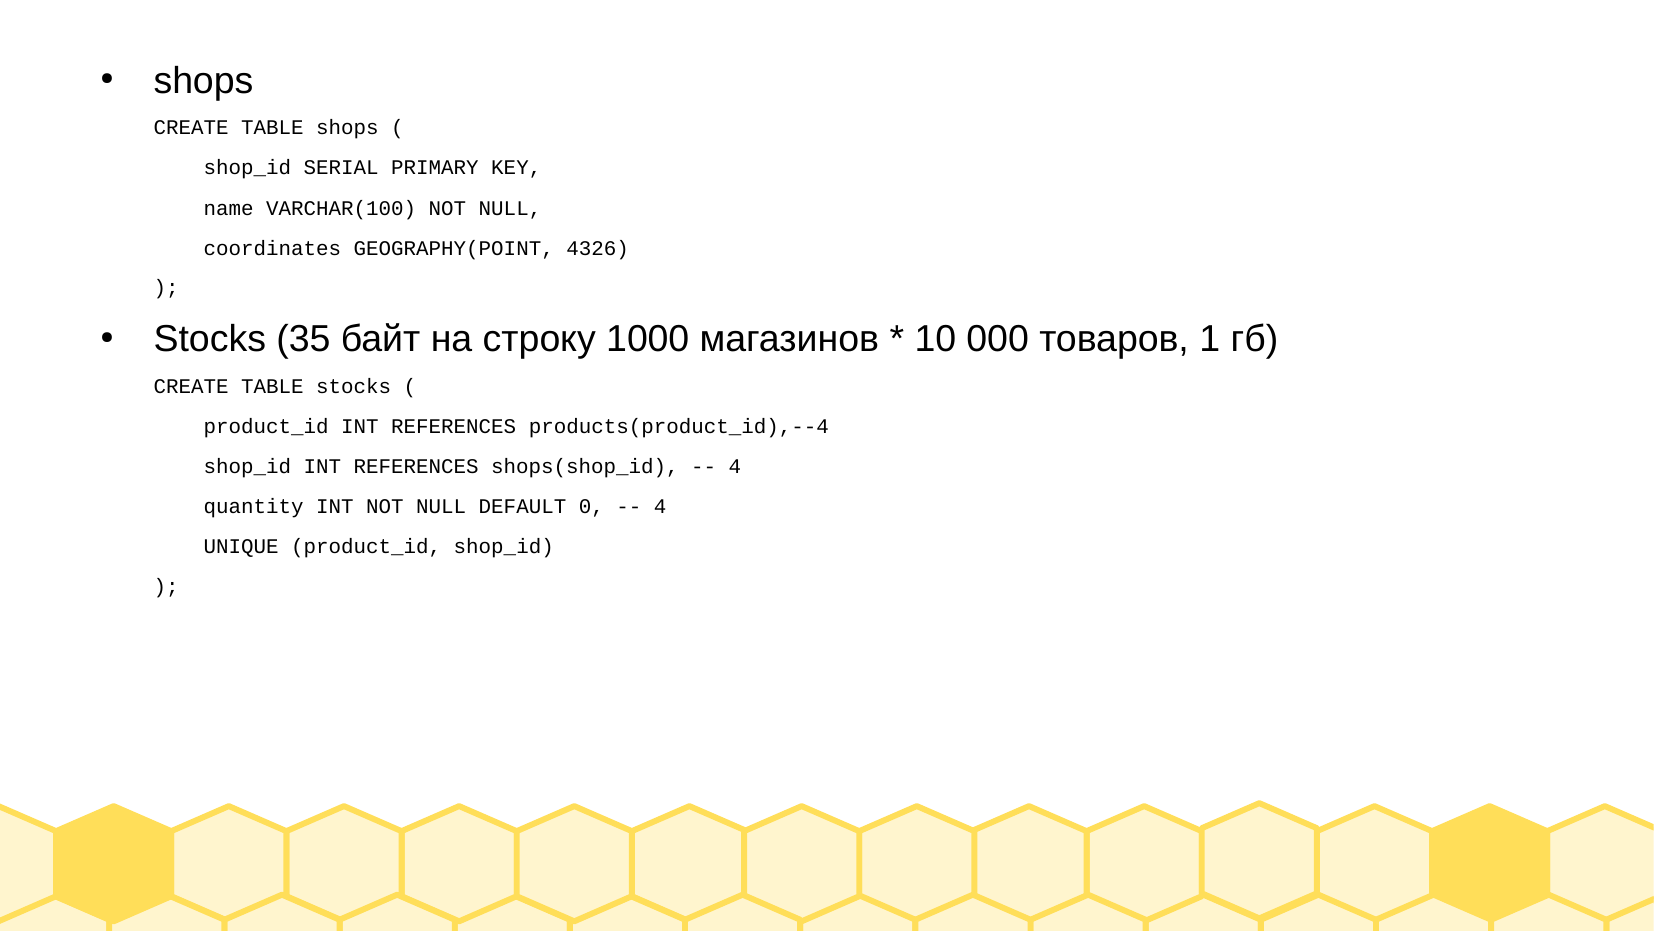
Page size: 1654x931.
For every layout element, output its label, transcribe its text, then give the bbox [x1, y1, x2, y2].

list shops CREATE TABLE shops ( shop_id SERIAL PRIMARY KEY, name VARCHAR(100) NOT NULL, coordinates GEOGRAPHY(POINT, 4326) ); Stocks (35 байт на строку 1000 магазинов * 10 000 товаров, 1 гб) CREATE TABLE stocks ( product_id INT REFERENCES products(product_id),--4 shop_id INT REFERENCES shops(shop_id), -- 4 quantity INT NOT NULL DEFAULT 0, -- 4 UNIQUE (product_id, shop_id) ); [82, 59, 1571, 758]
